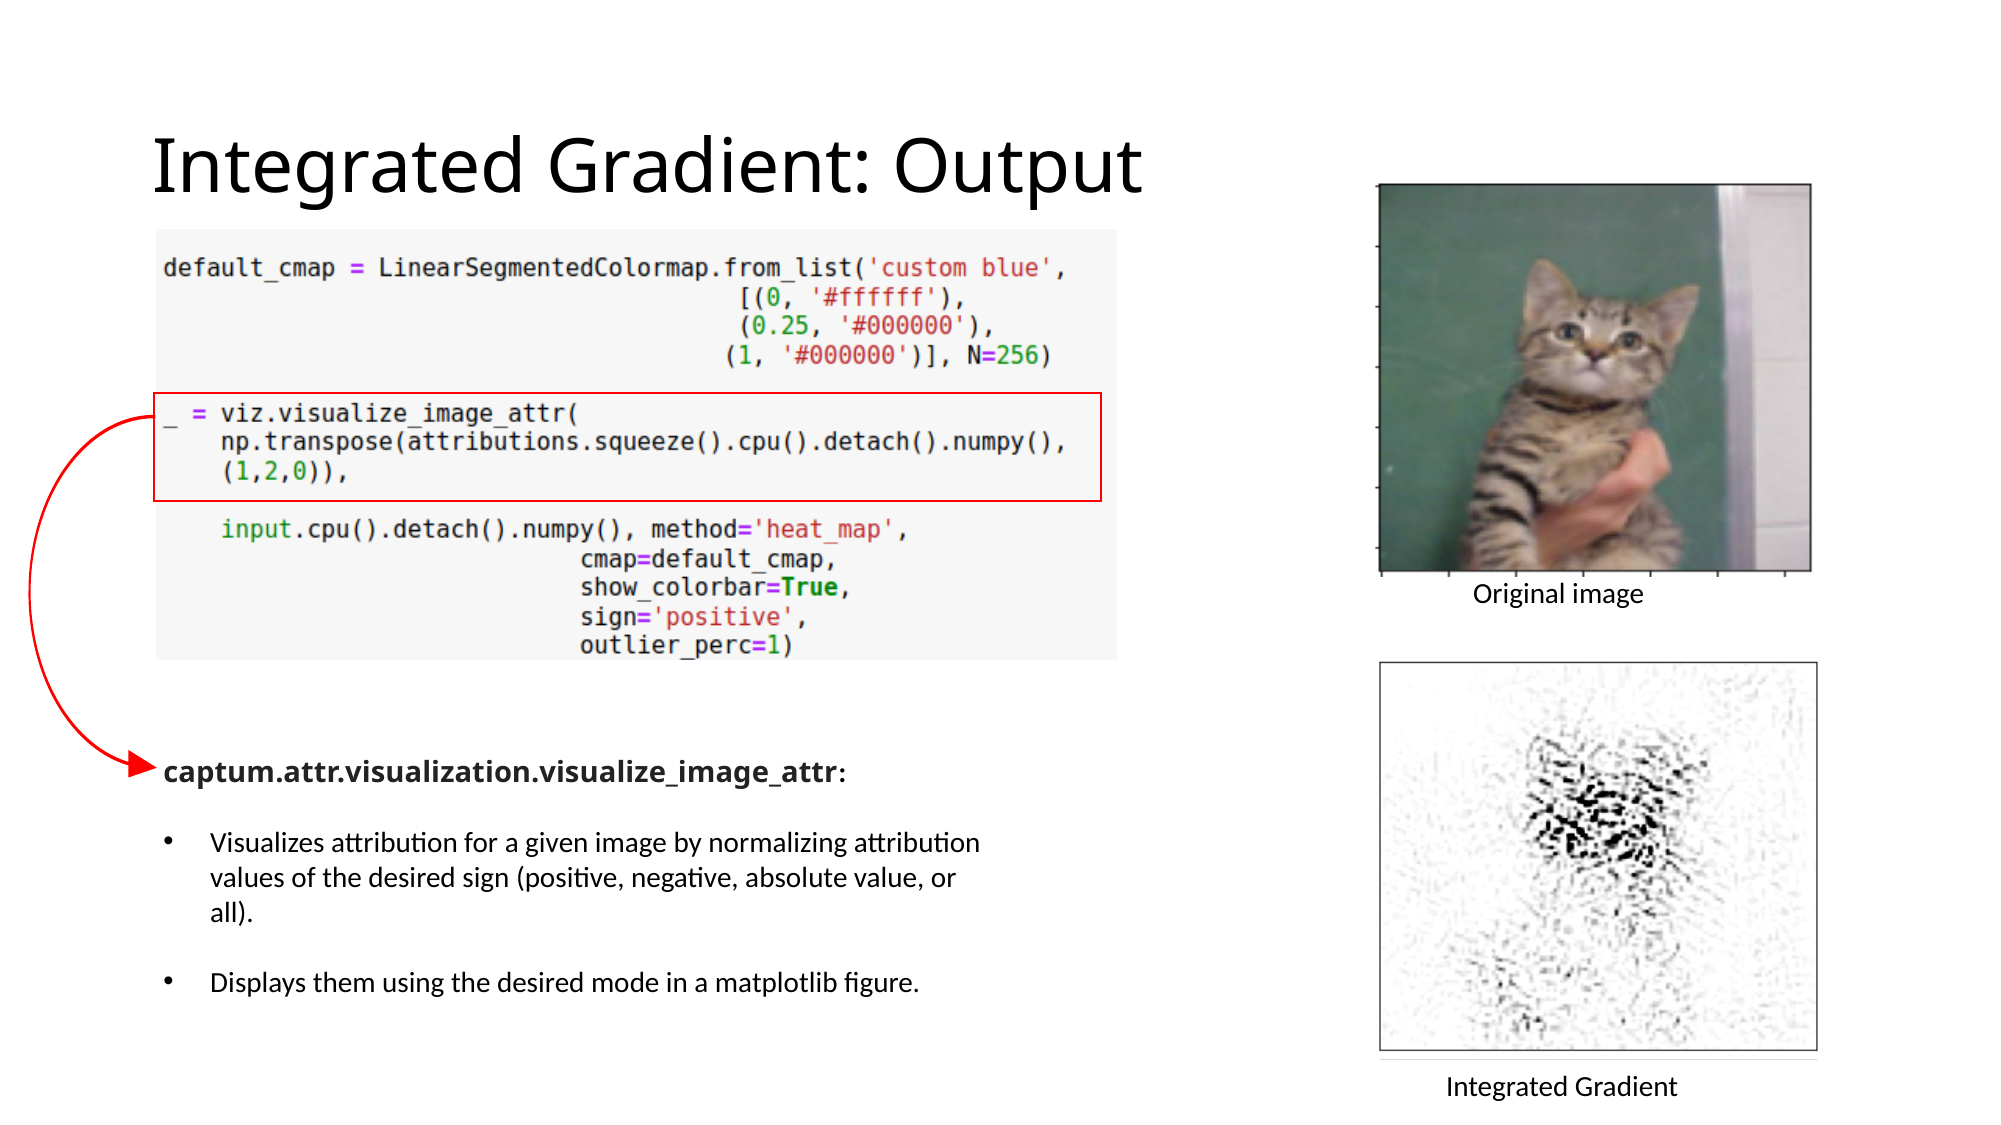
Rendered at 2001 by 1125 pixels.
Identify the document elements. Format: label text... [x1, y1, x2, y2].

text_box Original image [1458, 567, 1714, 618]
picture [155, 394, 1100, 500]
title Integrated Gradient: Output [137, 59, 1863, 278]
picture [154, 229, 1117, 719]
picture [1375, 168, 1822, 577]
picture [1369, 653, 1838, 1060]
text_box [29, 415, 155, 777]
text_box captum.attr.visualization.visualize_image_attr: Visualizes attribution for a given image by normalizing attribution values of the desired sign (positive, negative, absolute value, or all). Displays them using the desired mode in a matplotlib figure. [148, 700, 1000, 1006]
text_box Integrated Gradient [1431, 1059, 1776, 1110]
